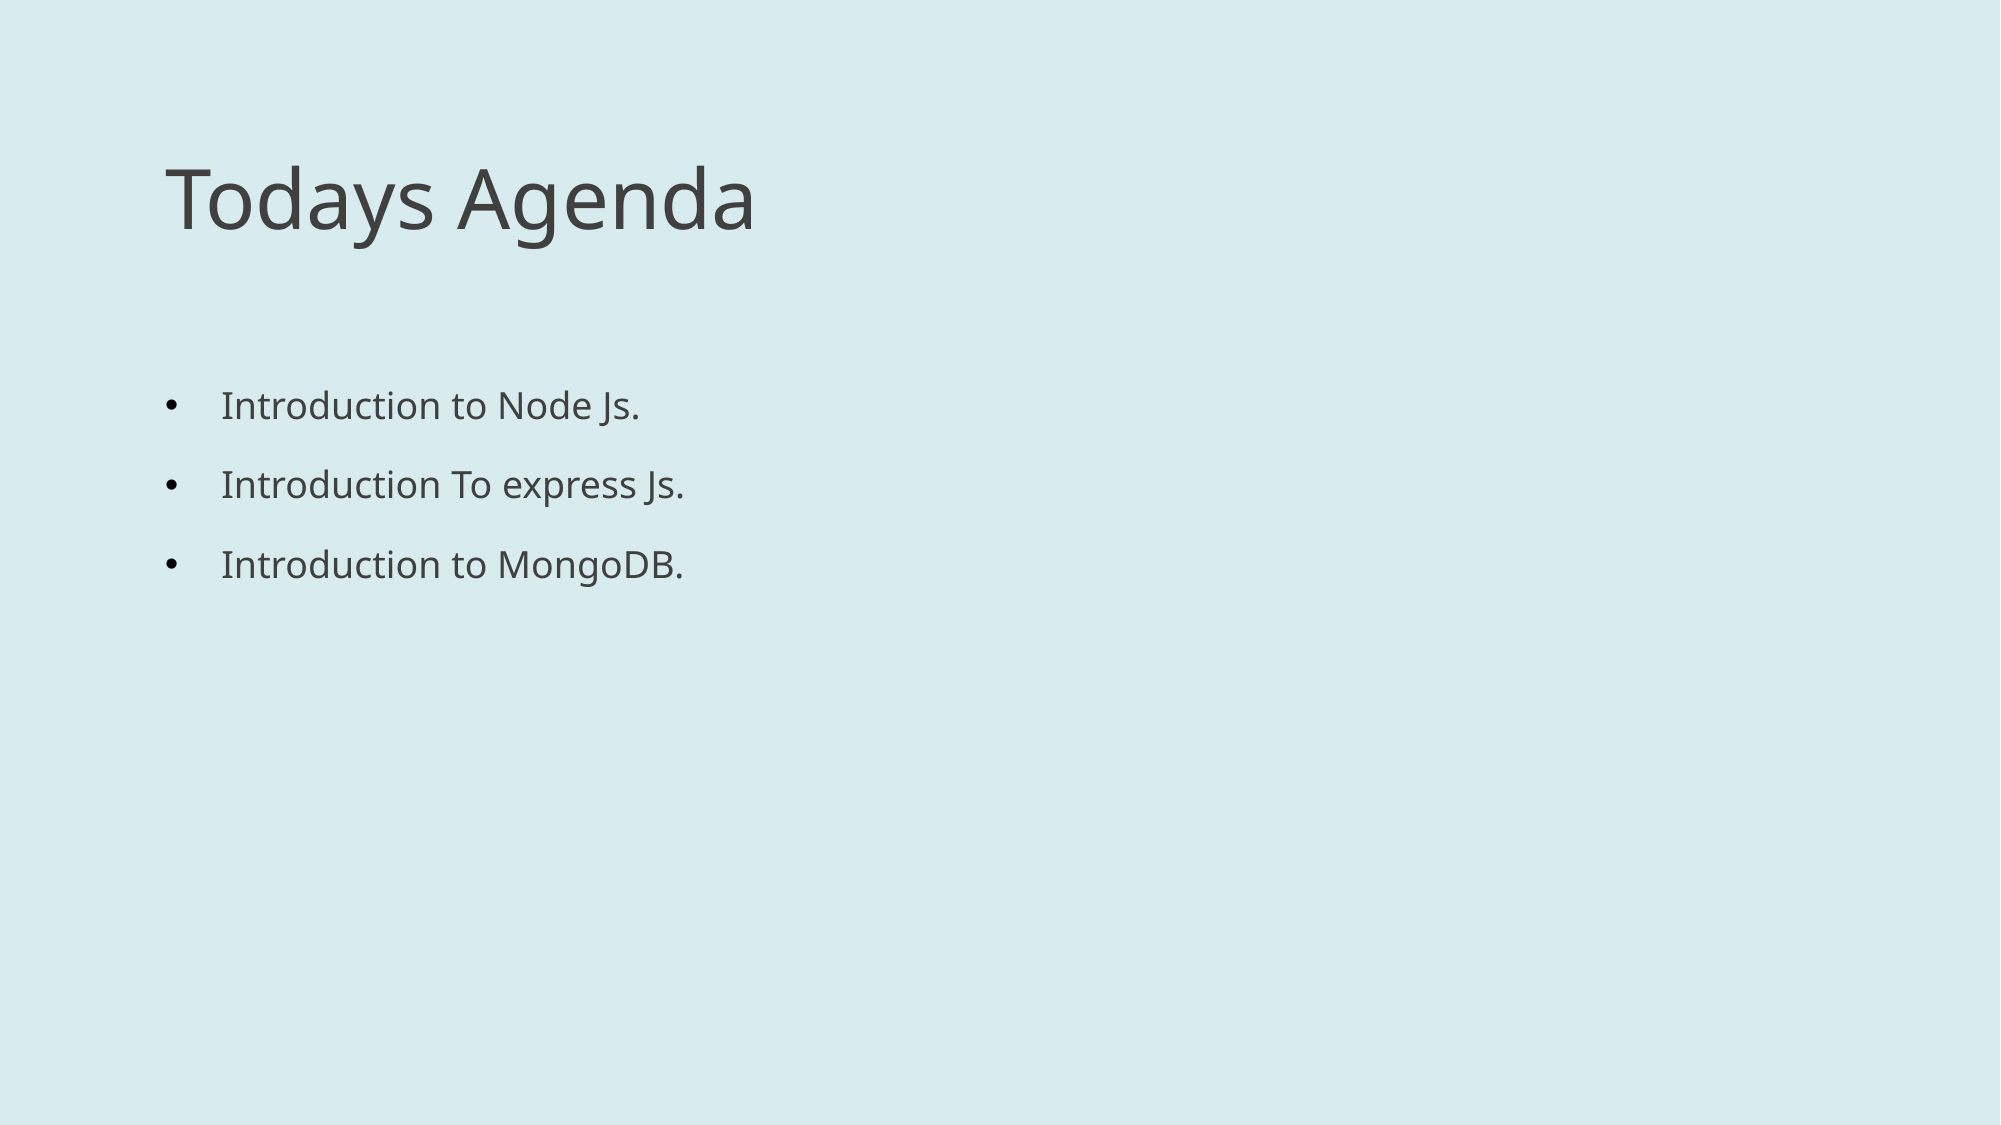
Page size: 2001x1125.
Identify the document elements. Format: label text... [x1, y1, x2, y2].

list Introduction to Node Js. Introduction To express Js. Introduction to MongoDB. [562, 319, 1344, 653]
title Todays Agenda [631, 149, 1450, 263]
